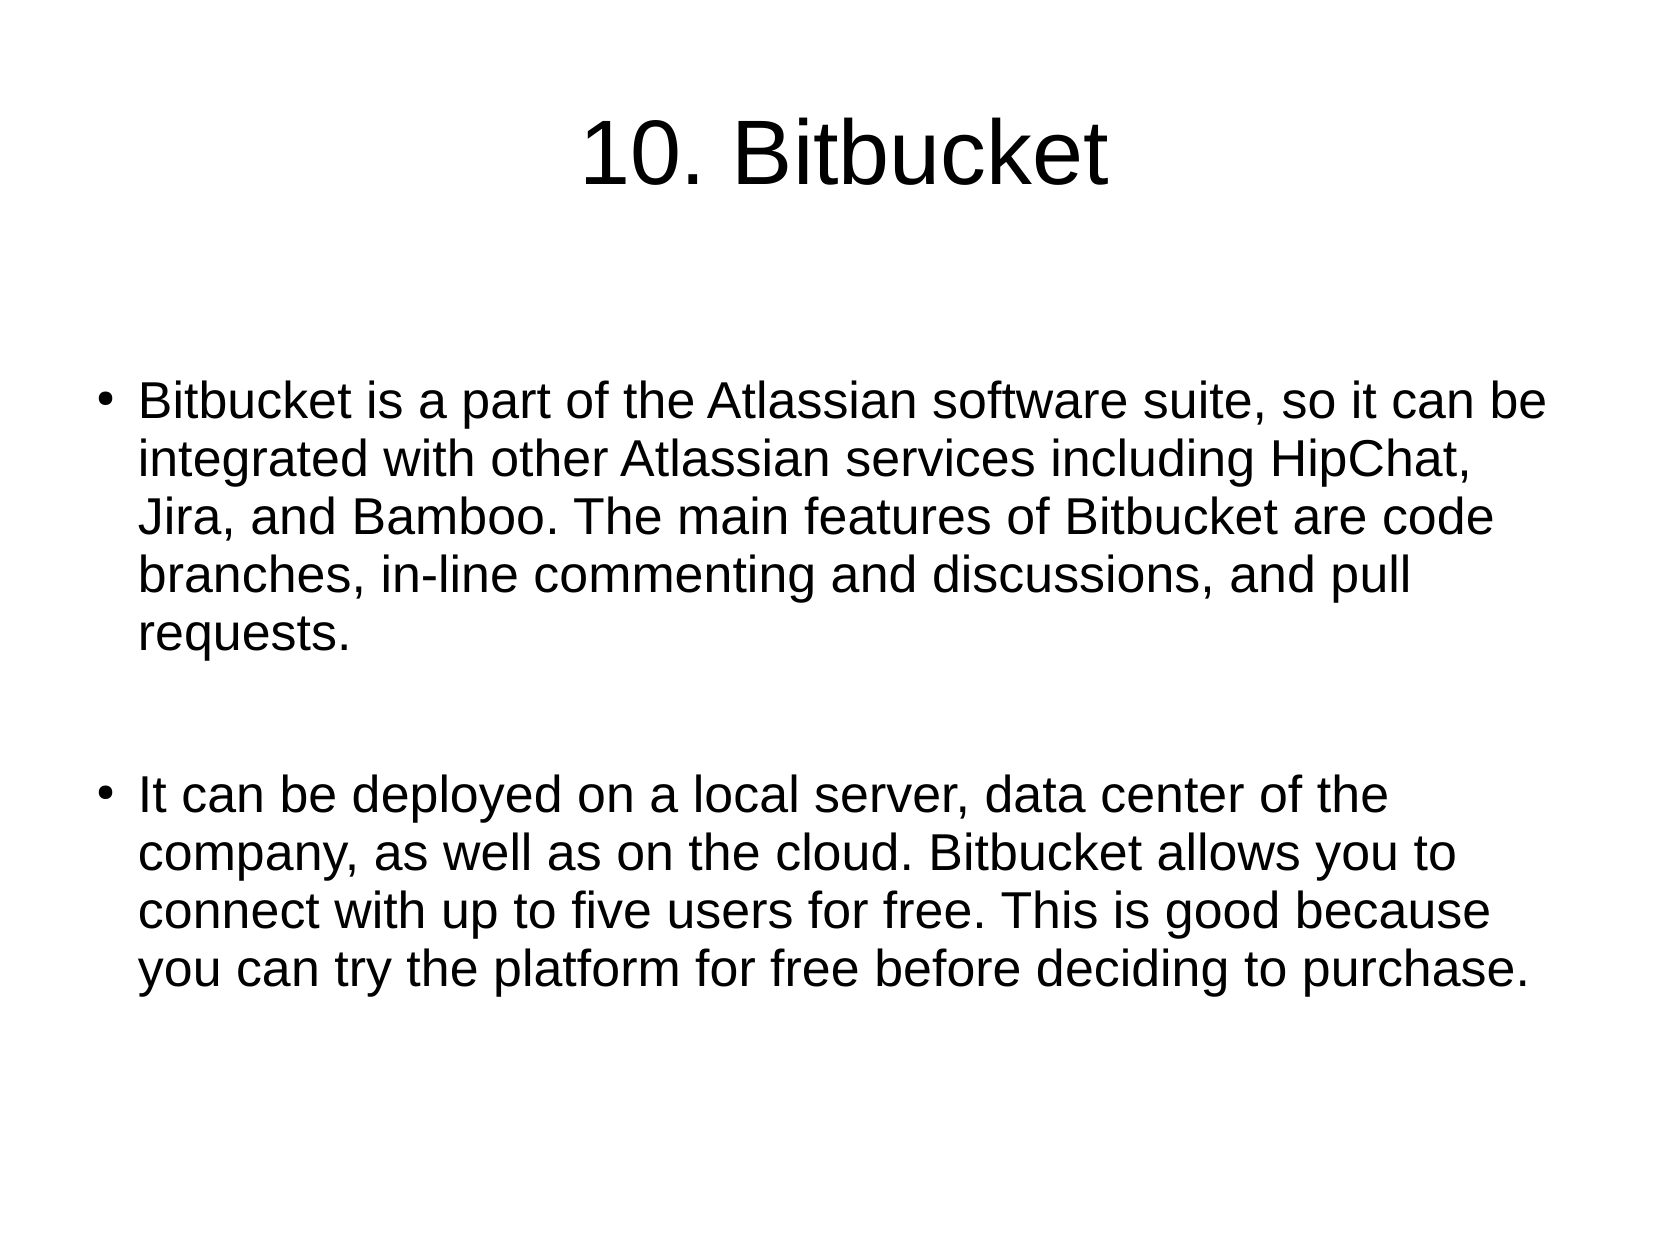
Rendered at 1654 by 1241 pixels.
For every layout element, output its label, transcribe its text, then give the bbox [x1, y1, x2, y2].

list Bitbucket is a part of the Atlassian software suite, so it can be integrated with other Atlassian services including HipChat, Jira, and Bamboo. The main features of Bitbucket are code branches, in-line commenting and discussions, and pull requests. It can be deployed on a local server, data center of the company, as well as on the cloud. Bitbucket allows you to connect with up to five users for free. This is good because you can try the platform for free before deciding to purchase. [82, 290, 1571, 1010]
title 10. Bitbucket [82, 49, 1571, 257]
